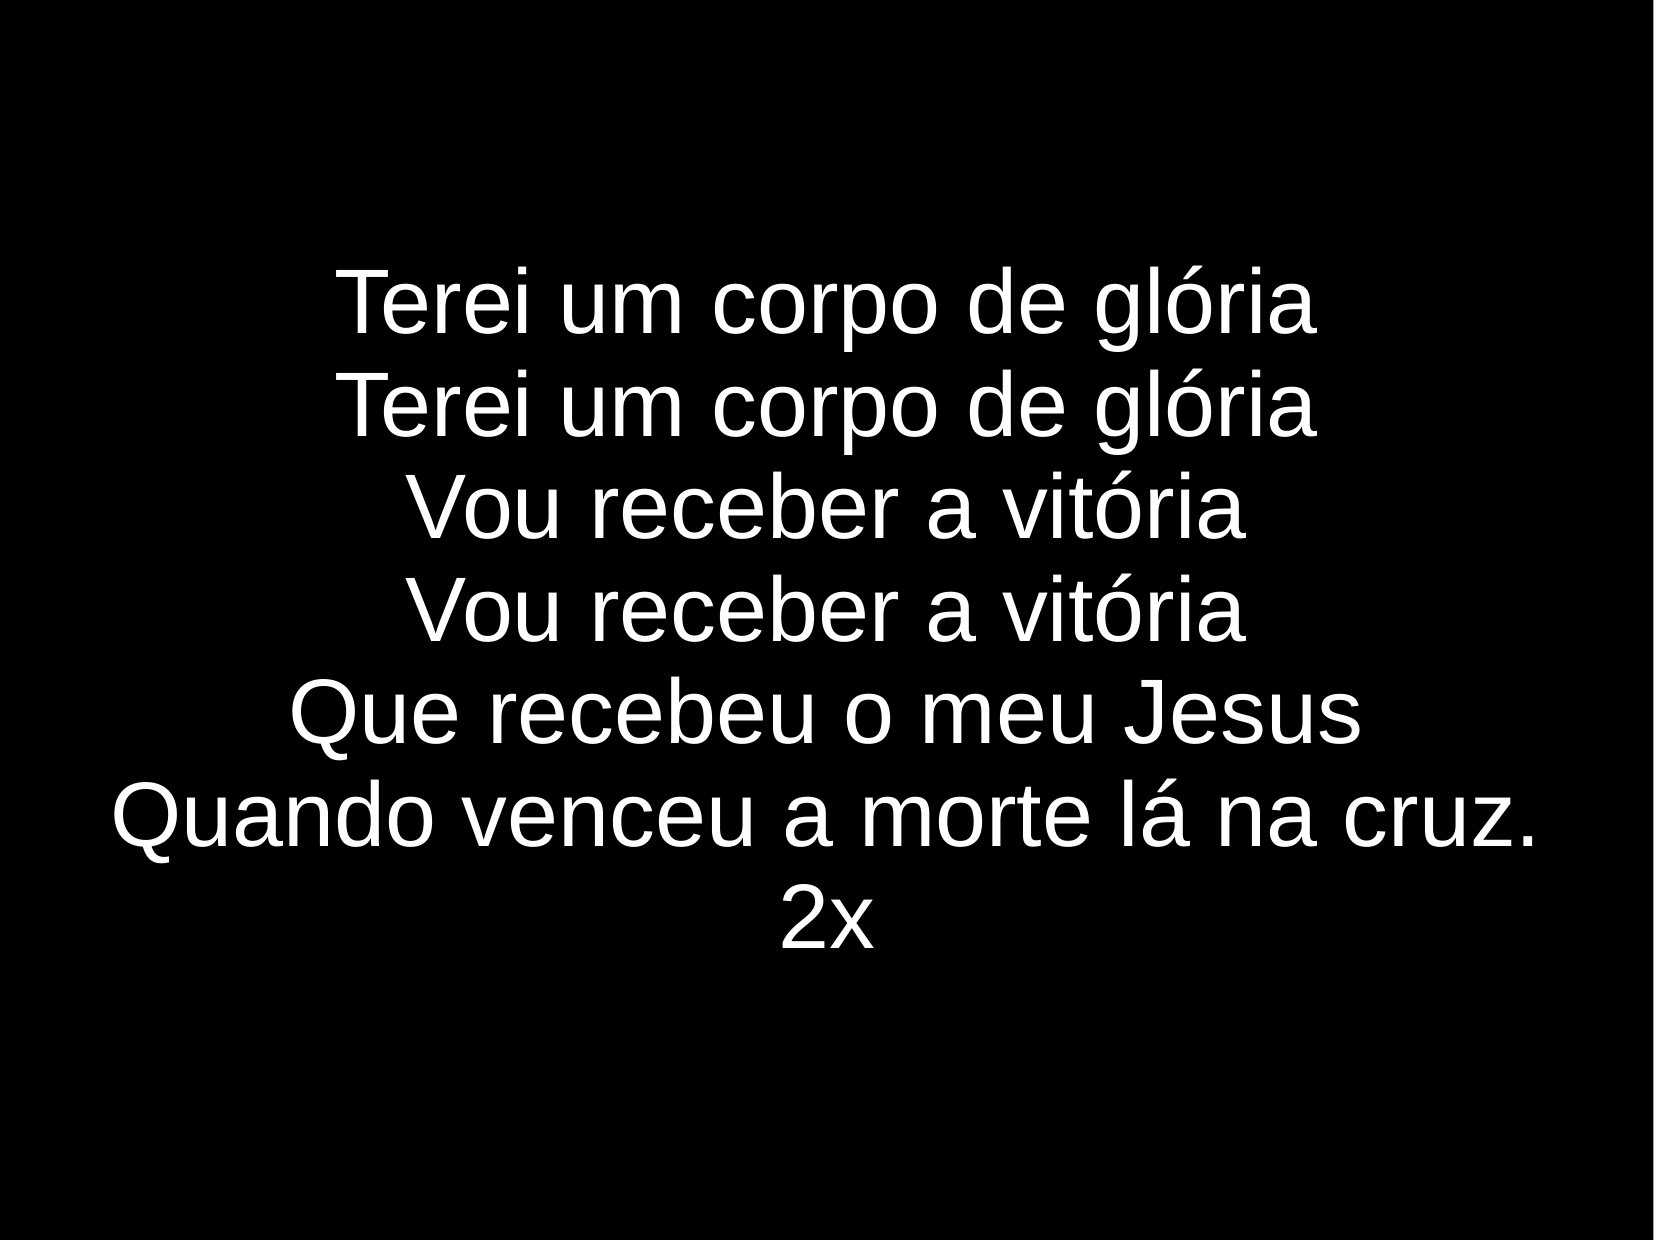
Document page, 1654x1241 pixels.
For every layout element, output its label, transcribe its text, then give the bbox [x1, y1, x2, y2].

subtitle Terei um corpo de glória Terei um corpo de glória Vou receber a vitória Vou receber a vitória Que recebeu o meu Jesus Quando venceu a morte lá na cruz. 2x [82, 49, 1571, 1170]
